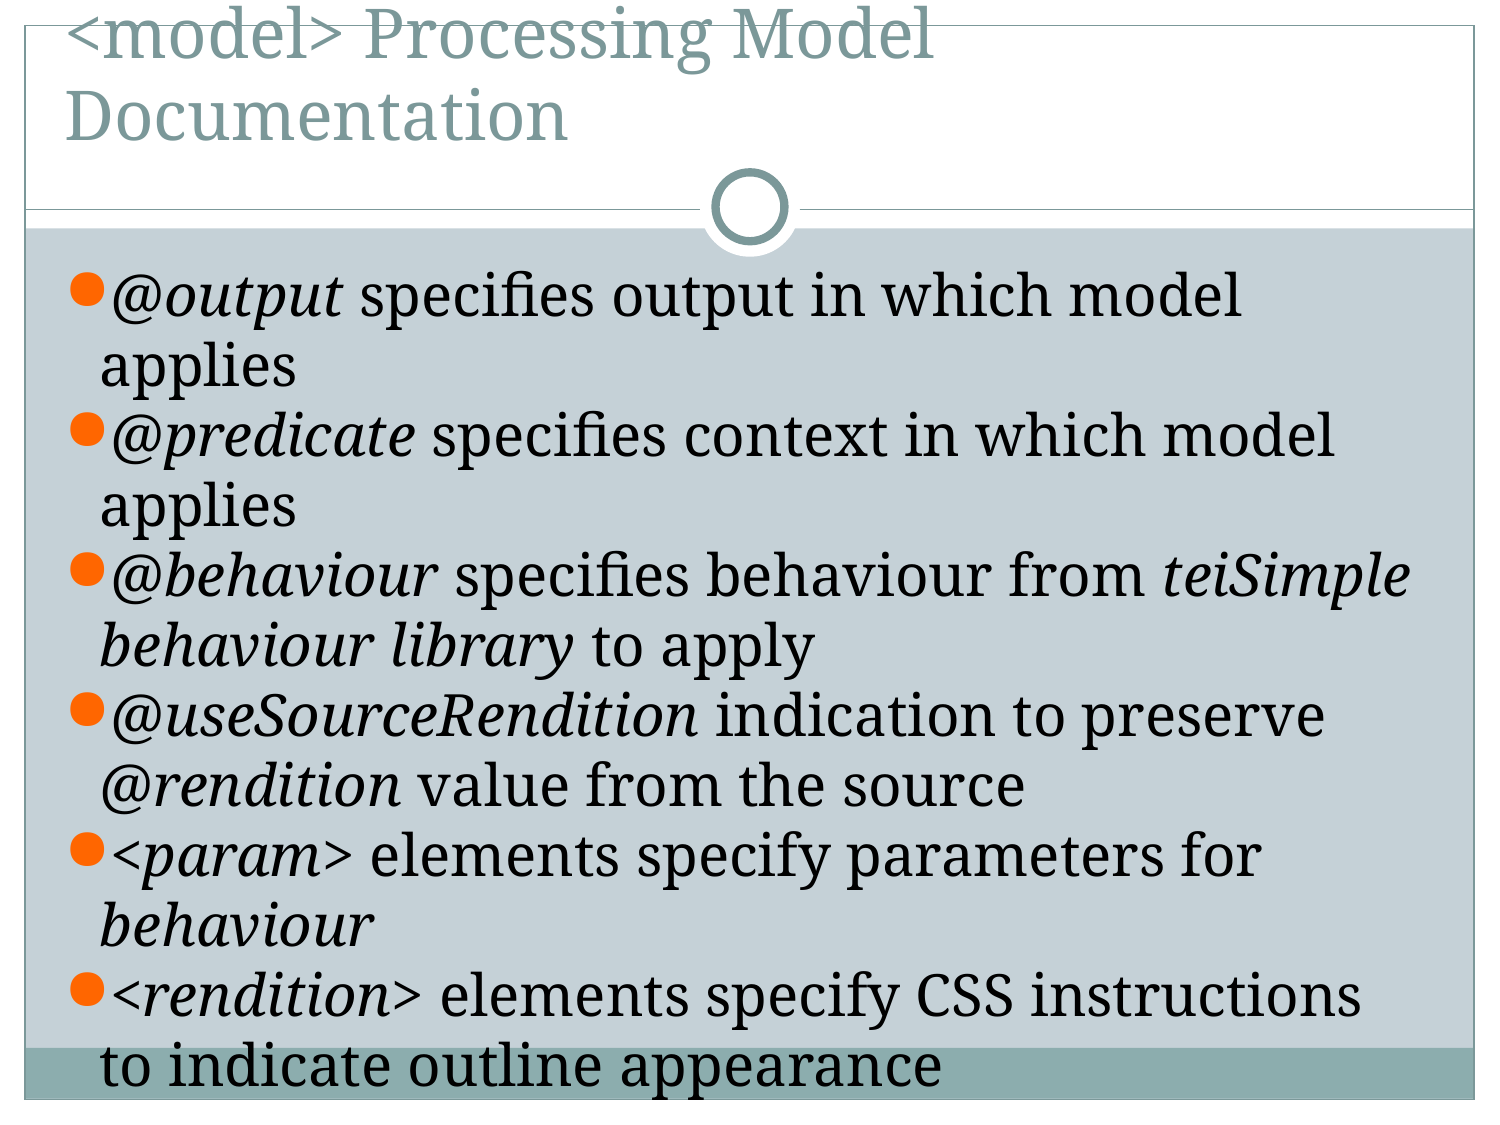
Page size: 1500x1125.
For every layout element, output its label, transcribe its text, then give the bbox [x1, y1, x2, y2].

text_box @output specifies output in which model applies @predicate specifies context in which model applies @behaviour specifies behaviour from teiSimple behaviour library to apply @useSourceRendition indication to preserve @rendition value from the source <param> elements specify parameters for behaviour <rendition> elements specify CSS instructions to indicate outline appearance [49, 250, 1445, 1001]
text_box <model> Processing Model Documentation [49, 37, 1450, 162]
